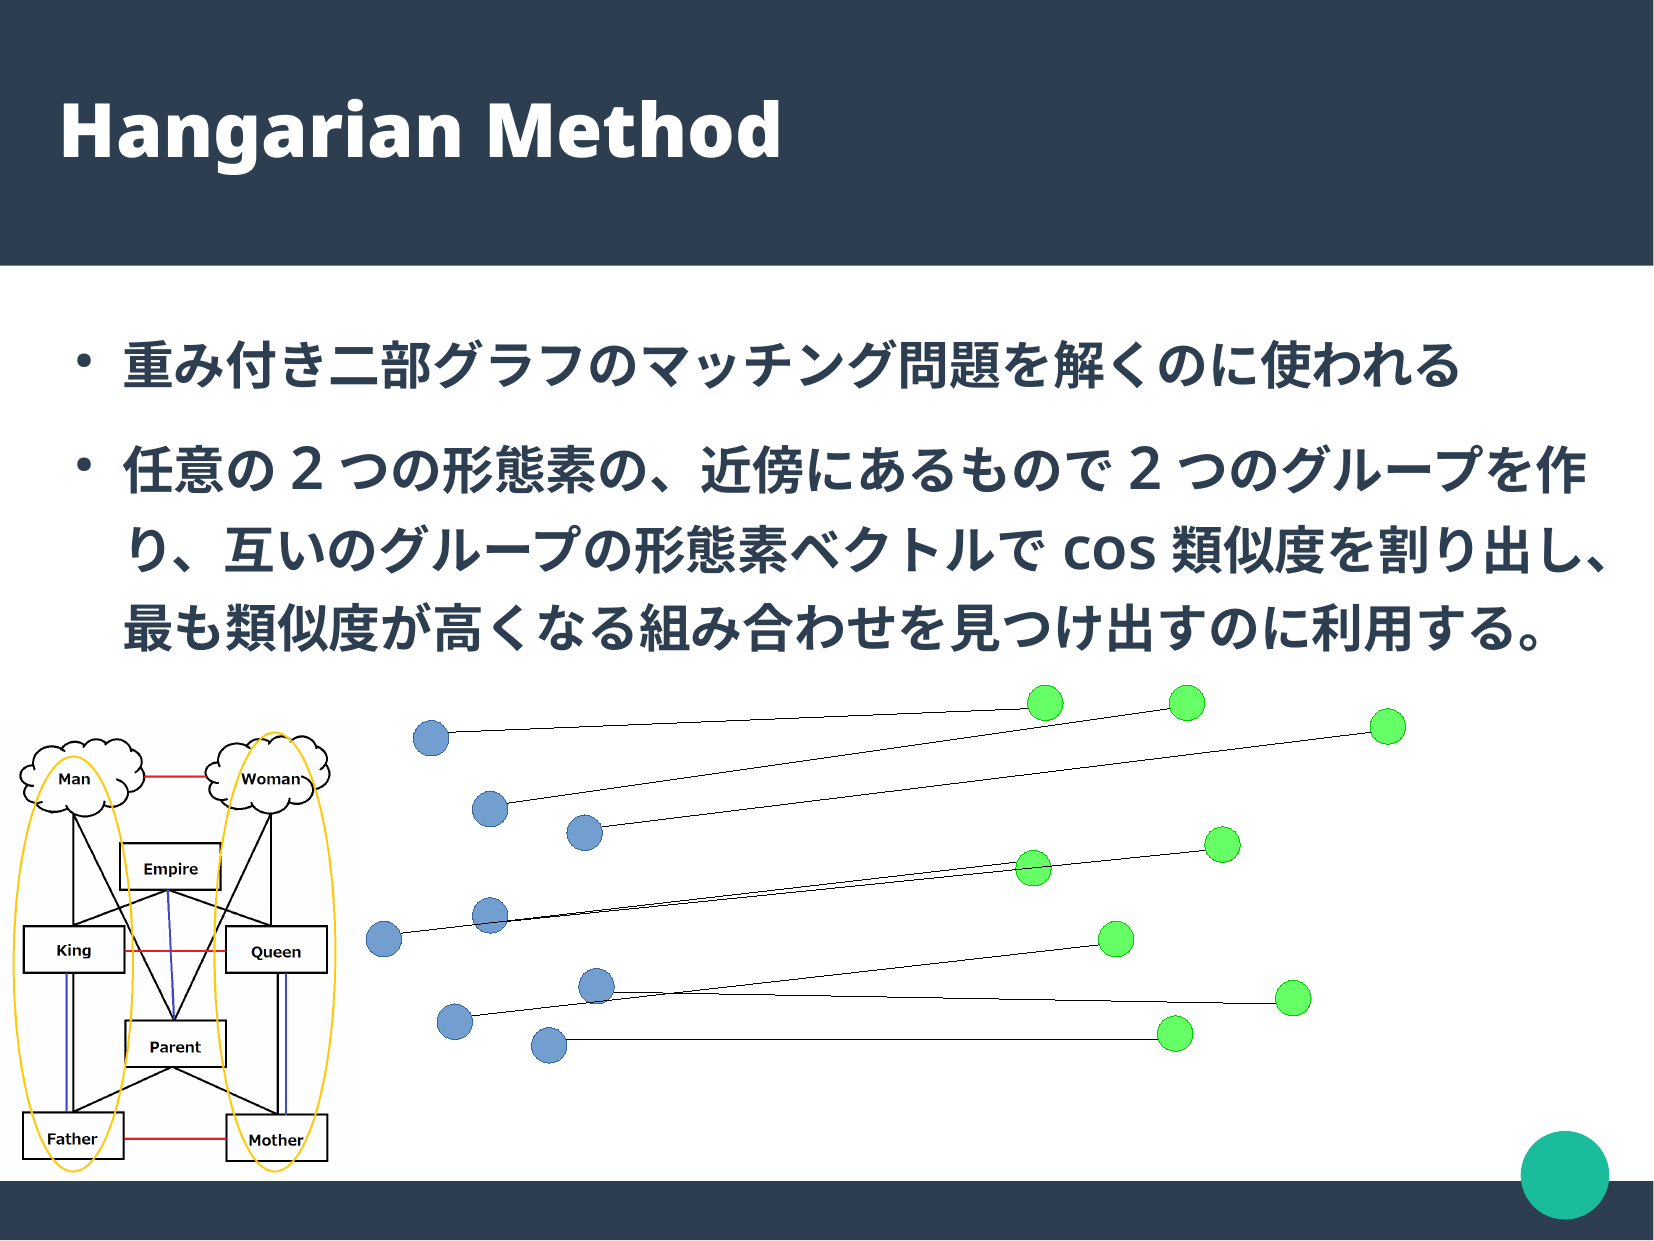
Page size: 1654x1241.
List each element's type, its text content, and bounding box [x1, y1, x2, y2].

text_box [566, 814, 603, 851]
picture [0, 720, 355, 1179]
text_box [1098, 921, 1134, 957]
text_box [472, 897, 508, 934]
text_box [437, 1003, 473, 1040]
text_box [1027, 685, 1064, 721]
text_box [1157, 1015, 1193, 1052]
text_box [578, 968, 615, 1004]
text_box [1015, 850, 1052, 886]
text_box [366, 921, 402, 957]
list 重み付き二部グラフのマッチング問題を解くのに使われる 任意の2つの形態素の、近傍にあるもので2つのグループを作り、互いのグループの形態素ベクトルでcos類似度を割り出し、最も類似度が高くなる組み合わせを見つけ出すのに利用する。 [59, 324, 1595, 733]
text_box [1370, 708, 1406, 745]
text_box [472, 791, 508, 827]
title Hangarian Method [59, 49, 1595, 207]
text_box [413, 720, 449, 756]
text_box [1275, 980, 1312, 1016]
text_box [531, 1027, 567, 1064]
text_box [1169, 685, 1205, 721]
text_box [1204, 826, 1241, 863]
